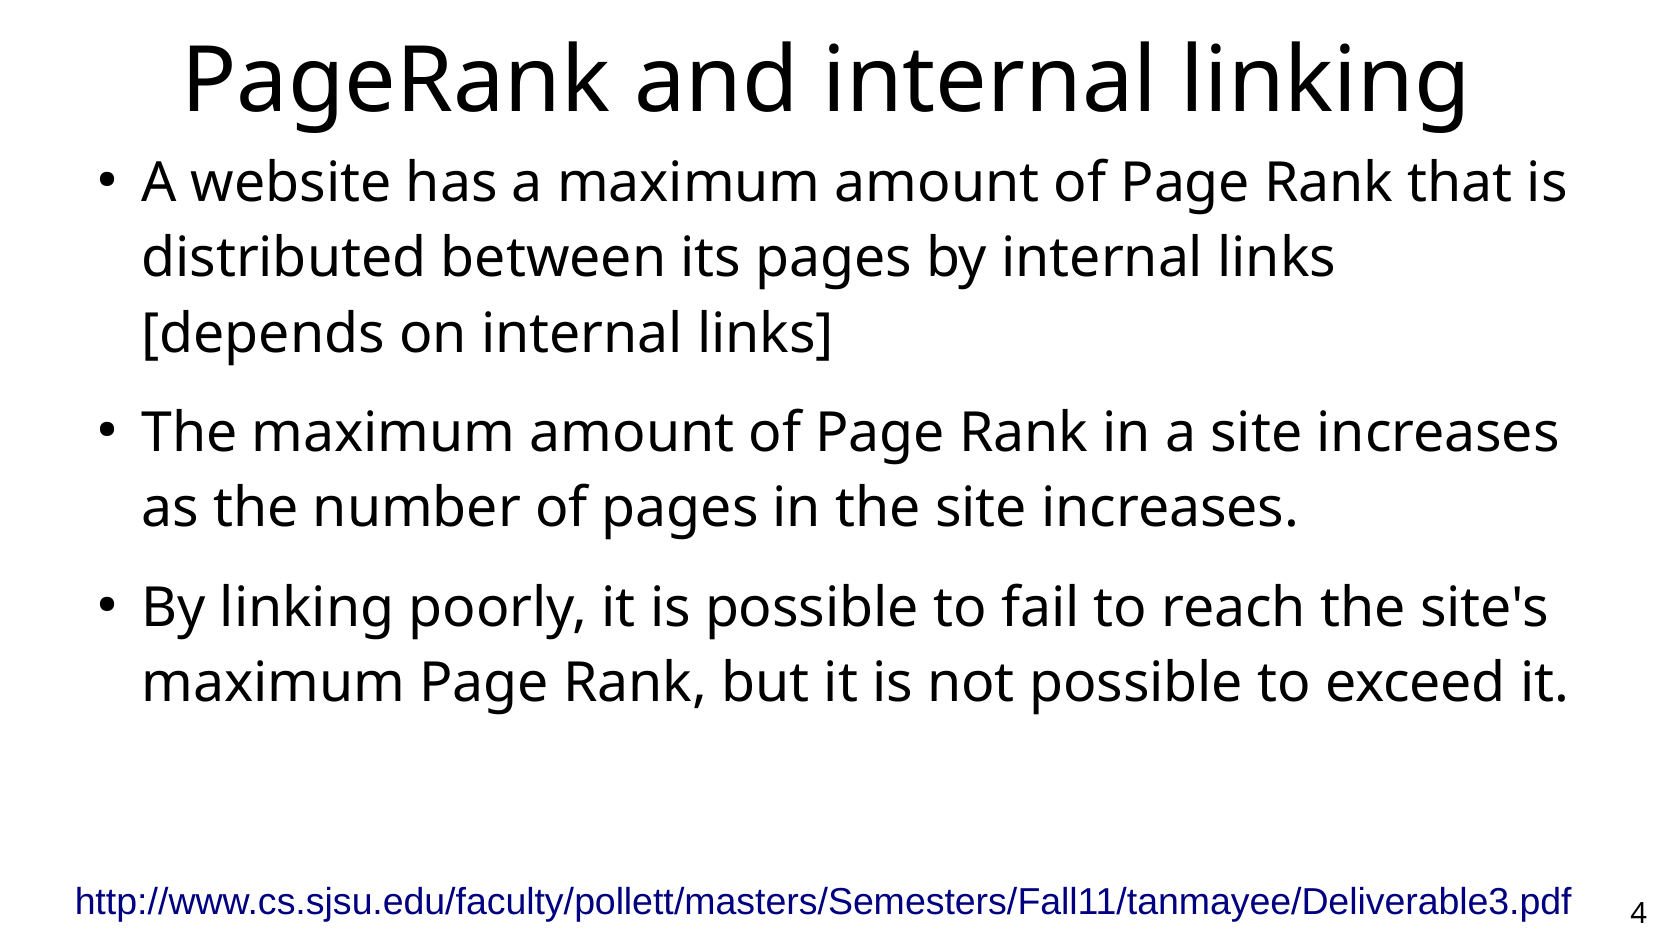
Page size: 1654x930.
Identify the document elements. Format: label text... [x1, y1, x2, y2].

list A website has a maximum amount of Page Rank that is distributed between its pages by internal links [depends on internal links] The maximum amount of Page Rank in a site increases as the number of pages in the site increases. By linking poorly, it is possible to fail to reach the site's maximum Page Rank, but it is not possible to exceed it. [82, 142, 1571, 862]
title PageRank and internal linking [82, 0, 1571, 142]
text_box http://www.cs.sjsu.edu/faculty/pollett/masters/Semesters/Fall11/tanmayee/Deliverable3.pdf [60, 873, 1591, 930]
